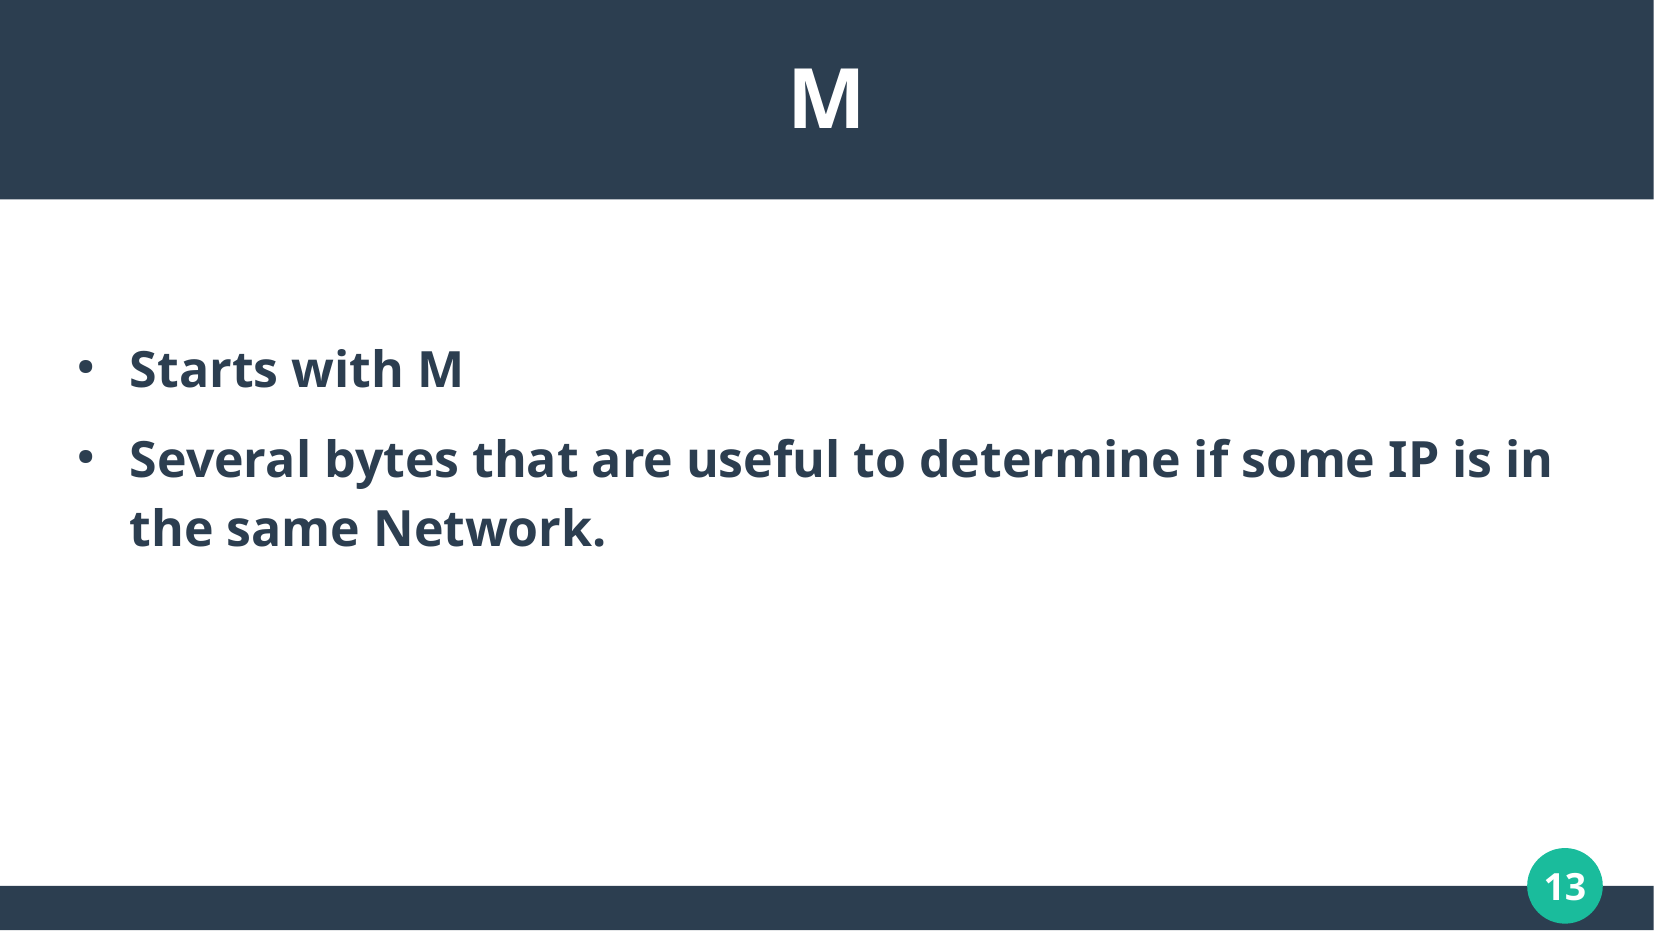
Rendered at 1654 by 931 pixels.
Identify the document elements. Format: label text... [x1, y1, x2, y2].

list Starts with M Several bytes that are useful to determine if some IP is in the same Network. [59, 243, 1595, 864]
title M [59, 37, 1595, 156]
